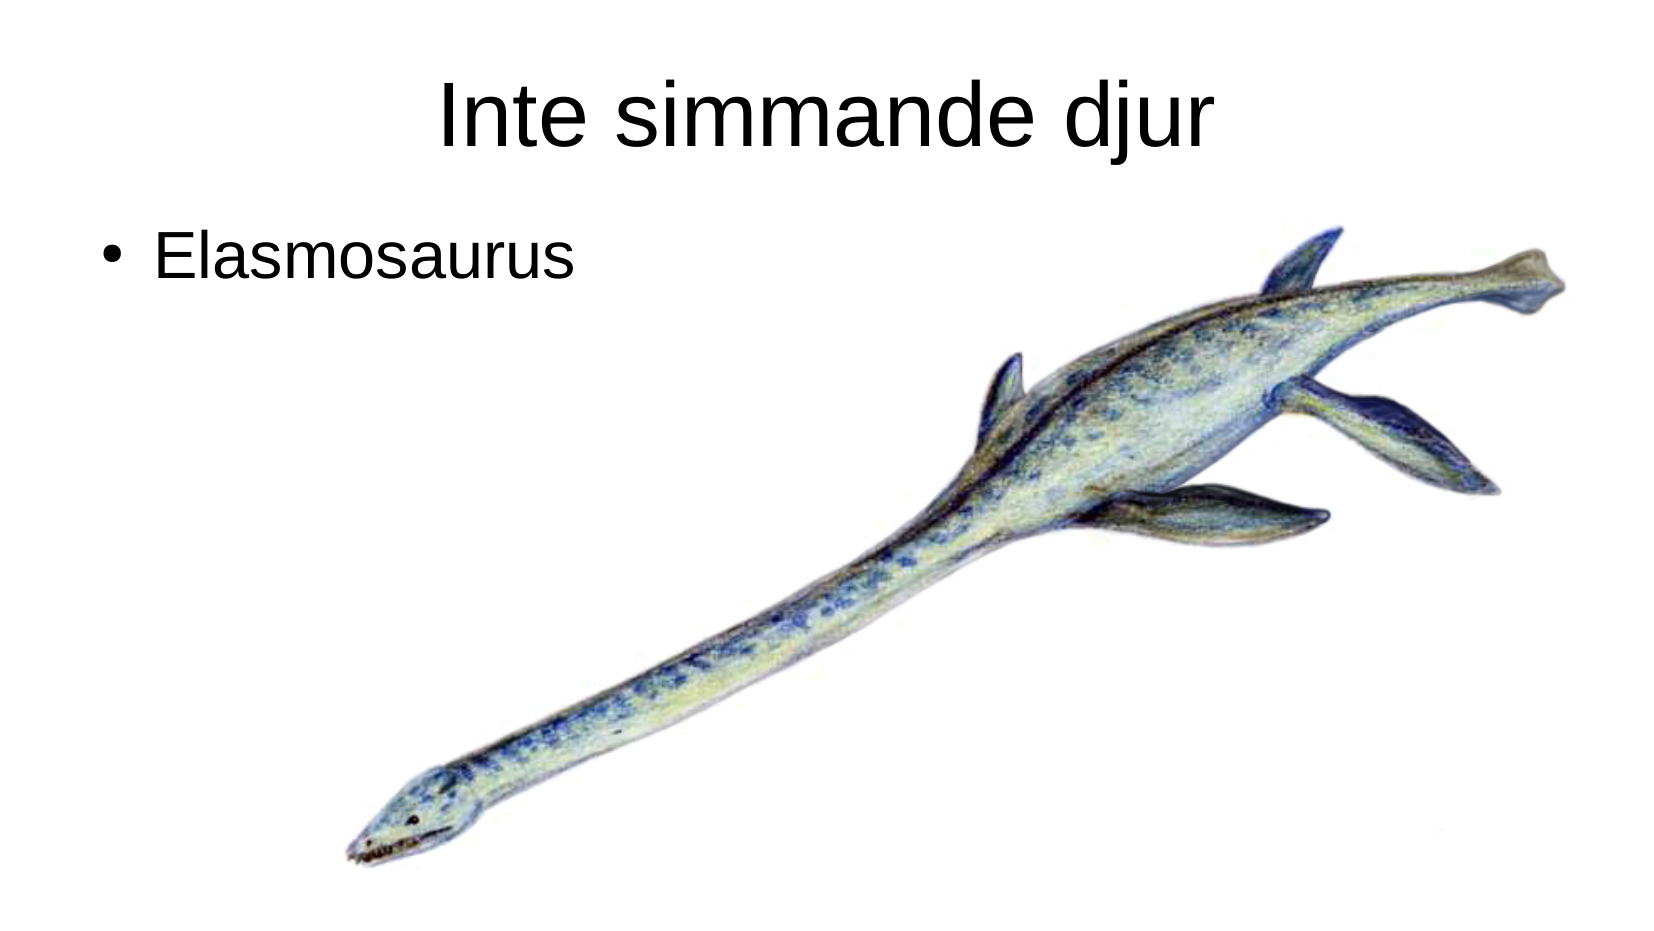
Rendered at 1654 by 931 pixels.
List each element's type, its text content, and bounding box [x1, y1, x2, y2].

list Elasmosaurus [82, 217, 601, 758]
picture [285, 196, 1632, 916]
title Inte simmande djur [82, 37, 1571, 193]
